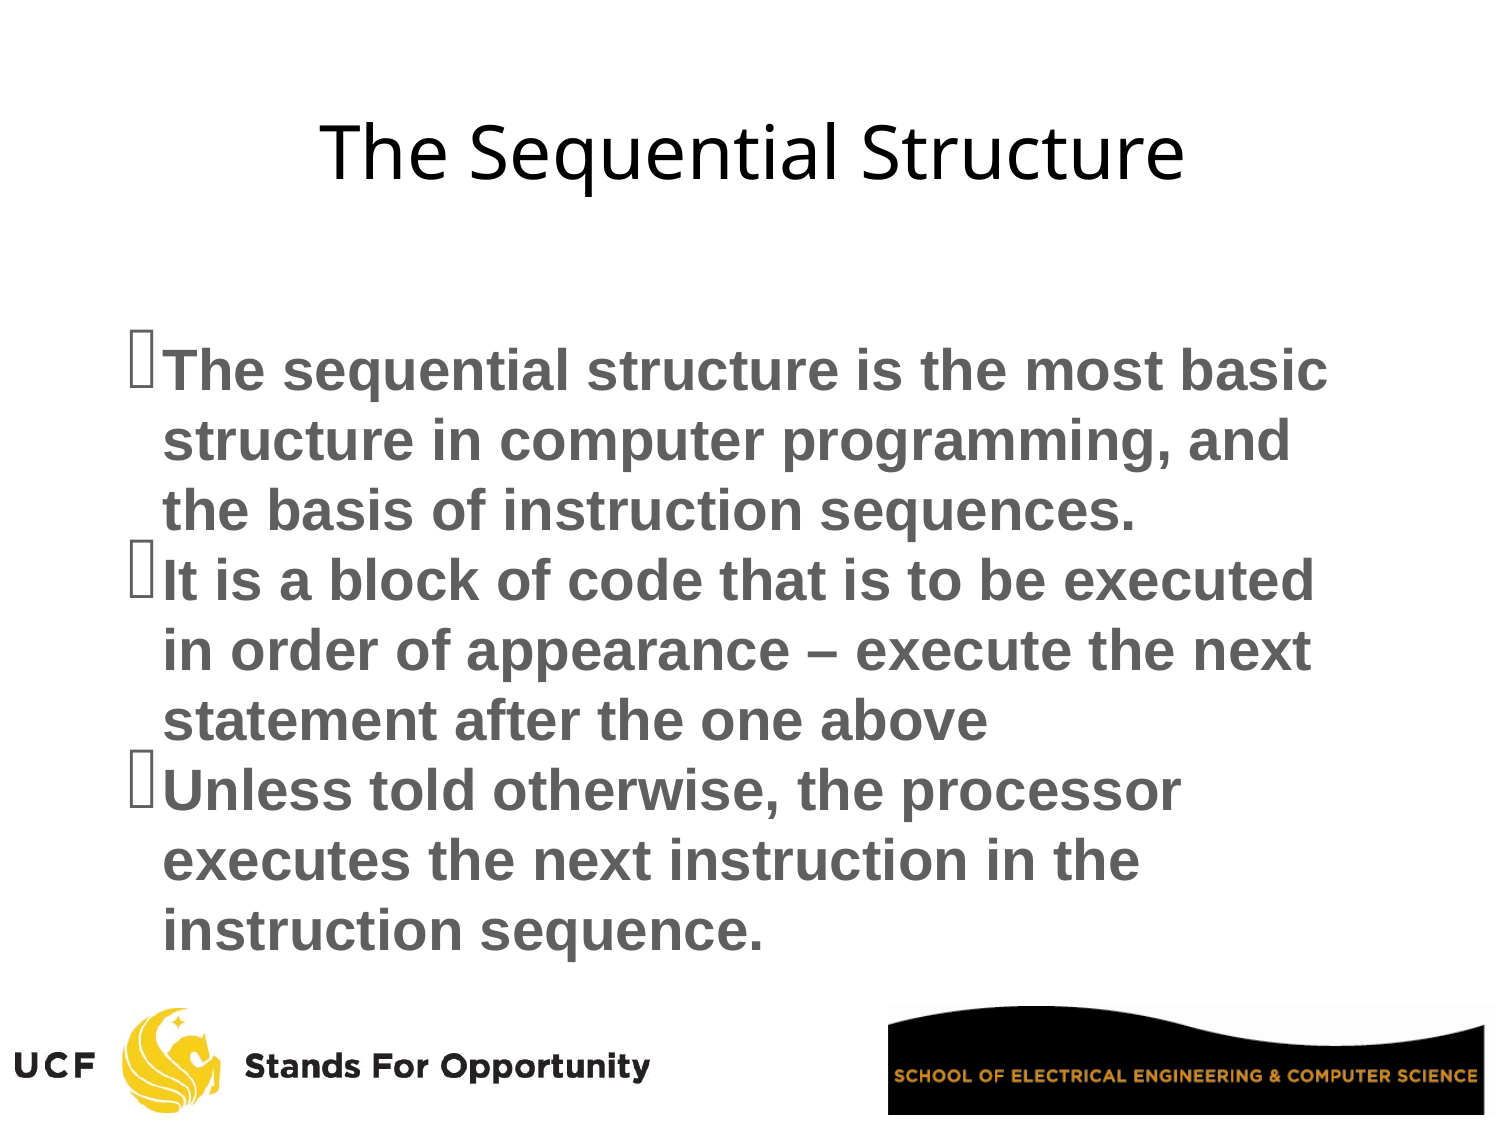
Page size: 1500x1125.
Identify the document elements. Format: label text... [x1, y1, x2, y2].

text_box The Sequential Structure [79, 52, 1427, 248]
text_box The sequential structure is the most basic structure in computer programming, and the basis of instruction sequences. It is a block of code that is to be executed in order of appearance – execute the next statement after the one above Unless told otherwise, the processor executes the next instruction in the instruction sequence. [112, 324, 1388, 1000]
picture [15, 1008, 650, 1113]
picture [887, 1006, 1497, 1115]
